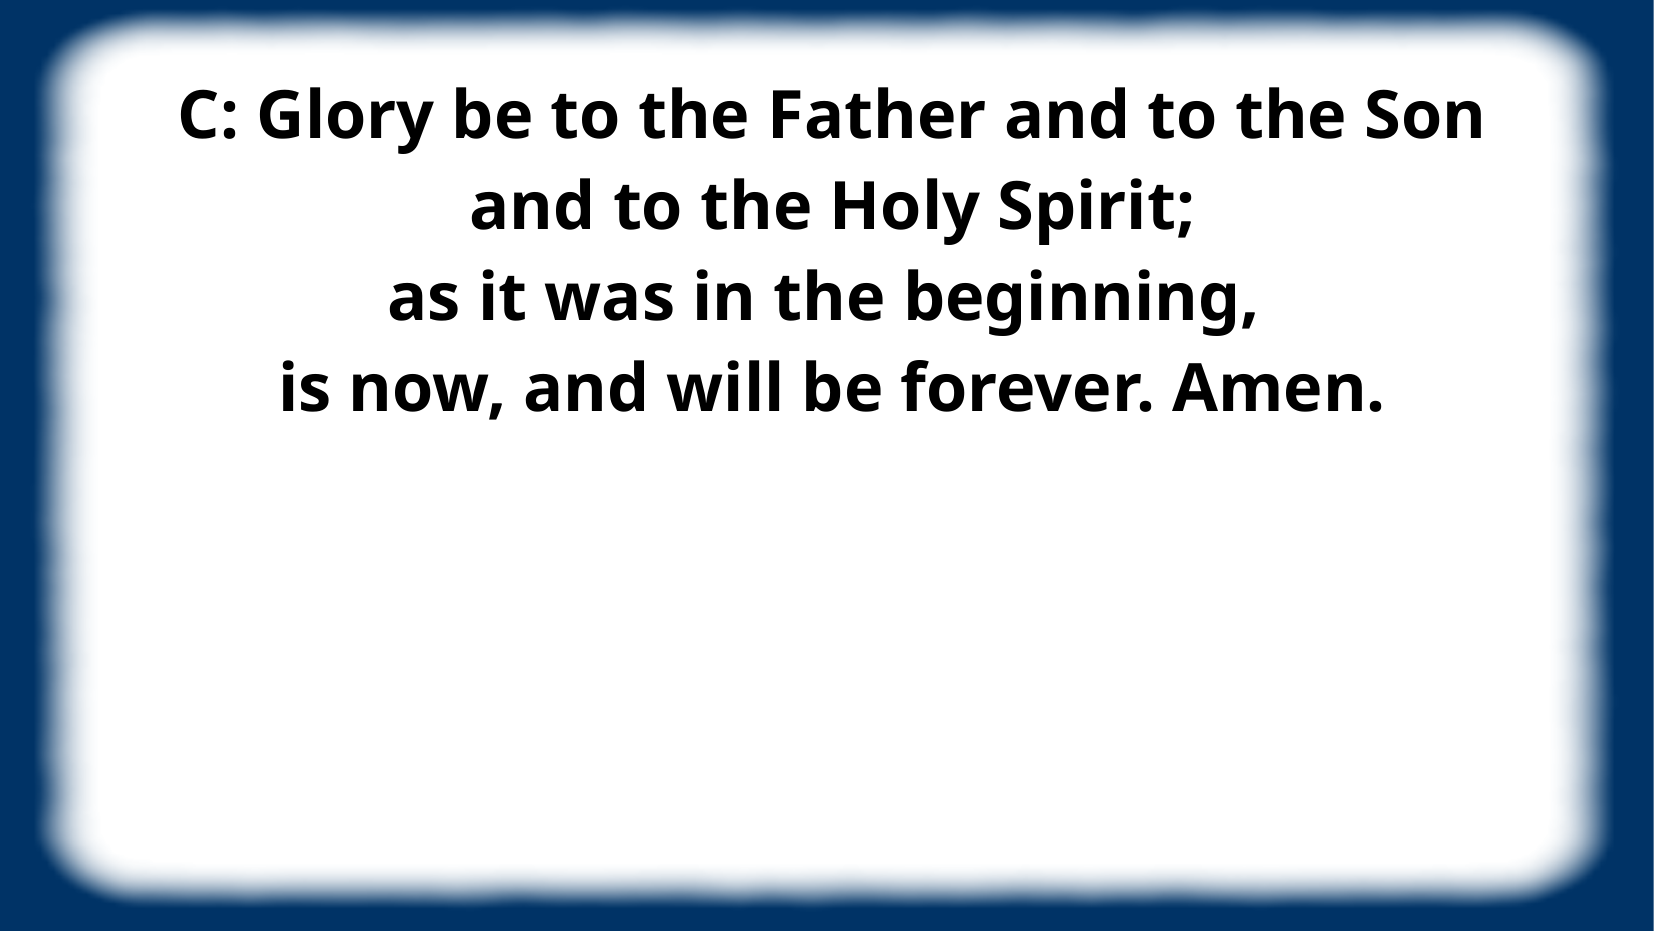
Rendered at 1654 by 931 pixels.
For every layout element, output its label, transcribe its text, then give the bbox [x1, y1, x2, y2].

text_box C: Glory be to the Father and to the Son and to the Holy Spirit; as it was in the beginning, is now, and will be forever. Amen. [75, 60, 1591, 451]
picture [0, 0, 1654, 931]
